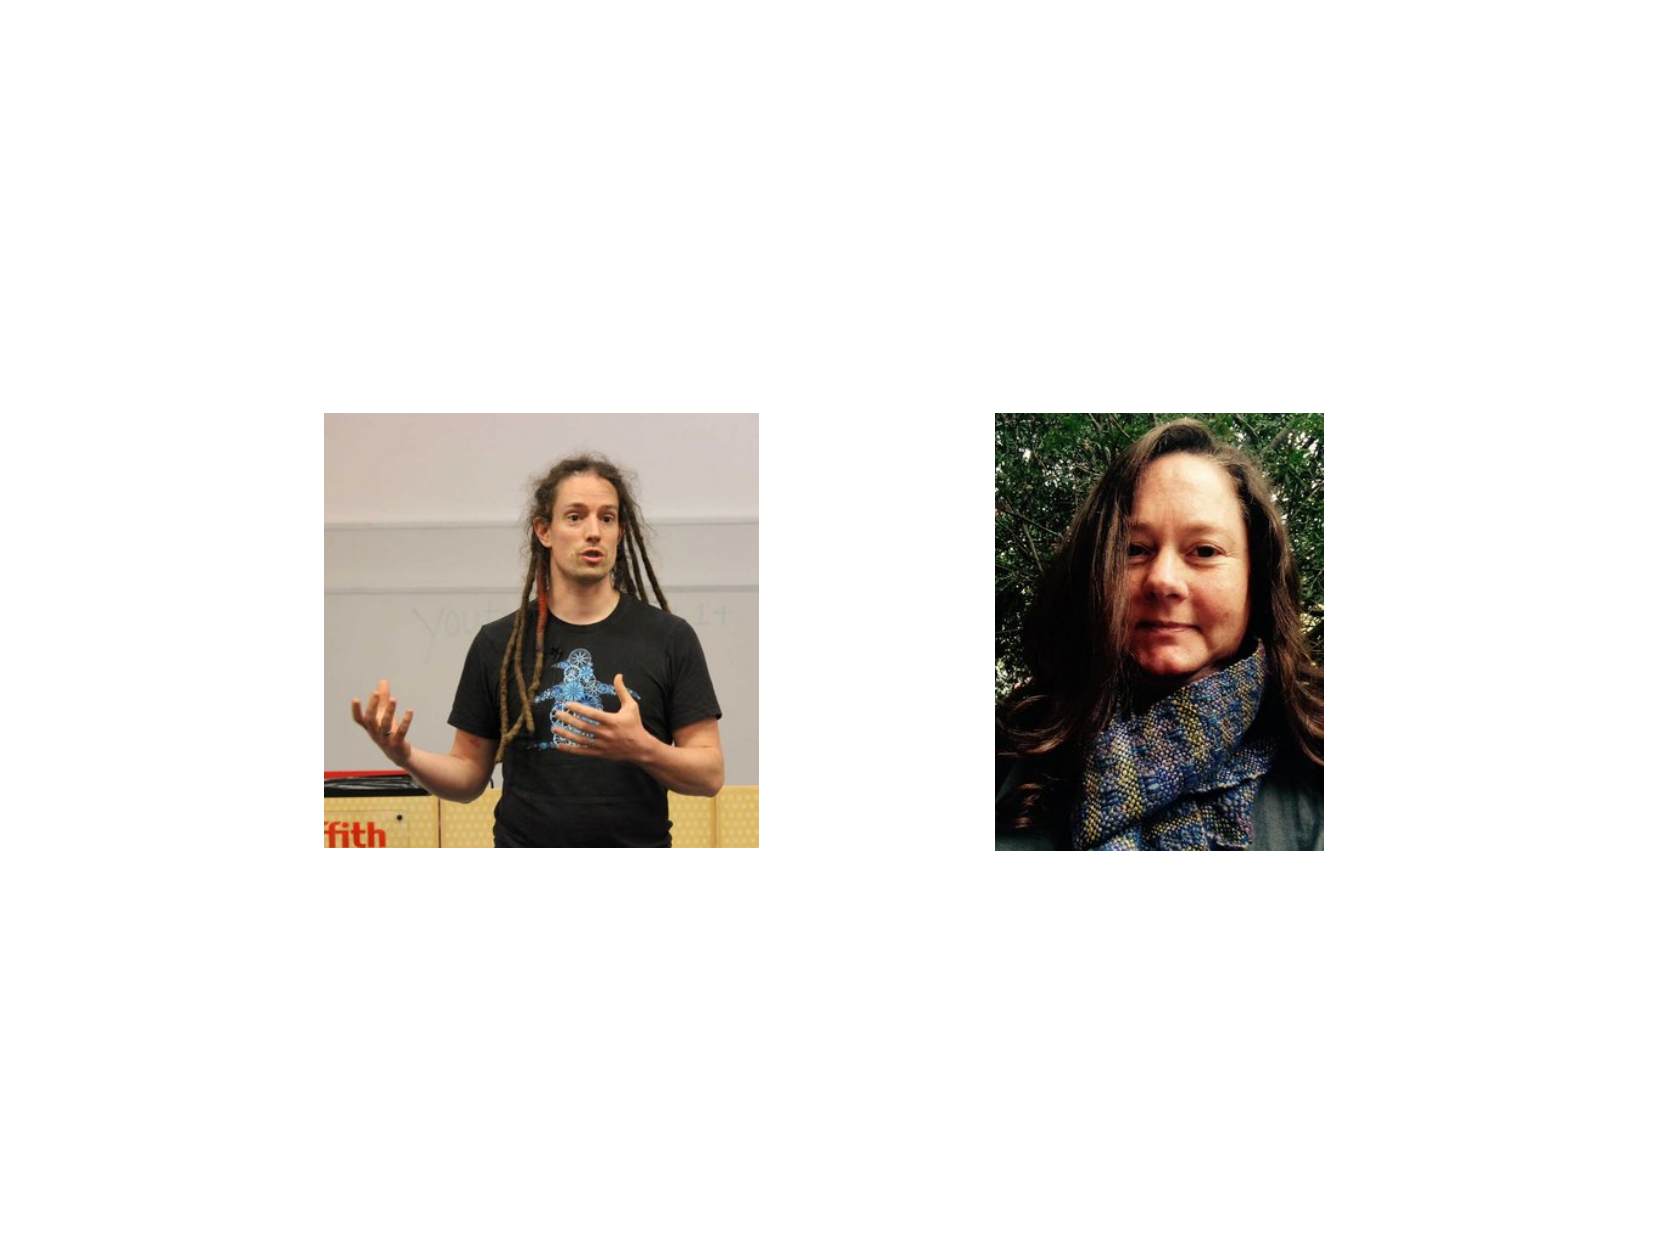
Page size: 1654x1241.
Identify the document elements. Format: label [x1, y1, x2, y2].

picture [995, 413, 1324, 851]
picture [324, 413, 759, 848]
